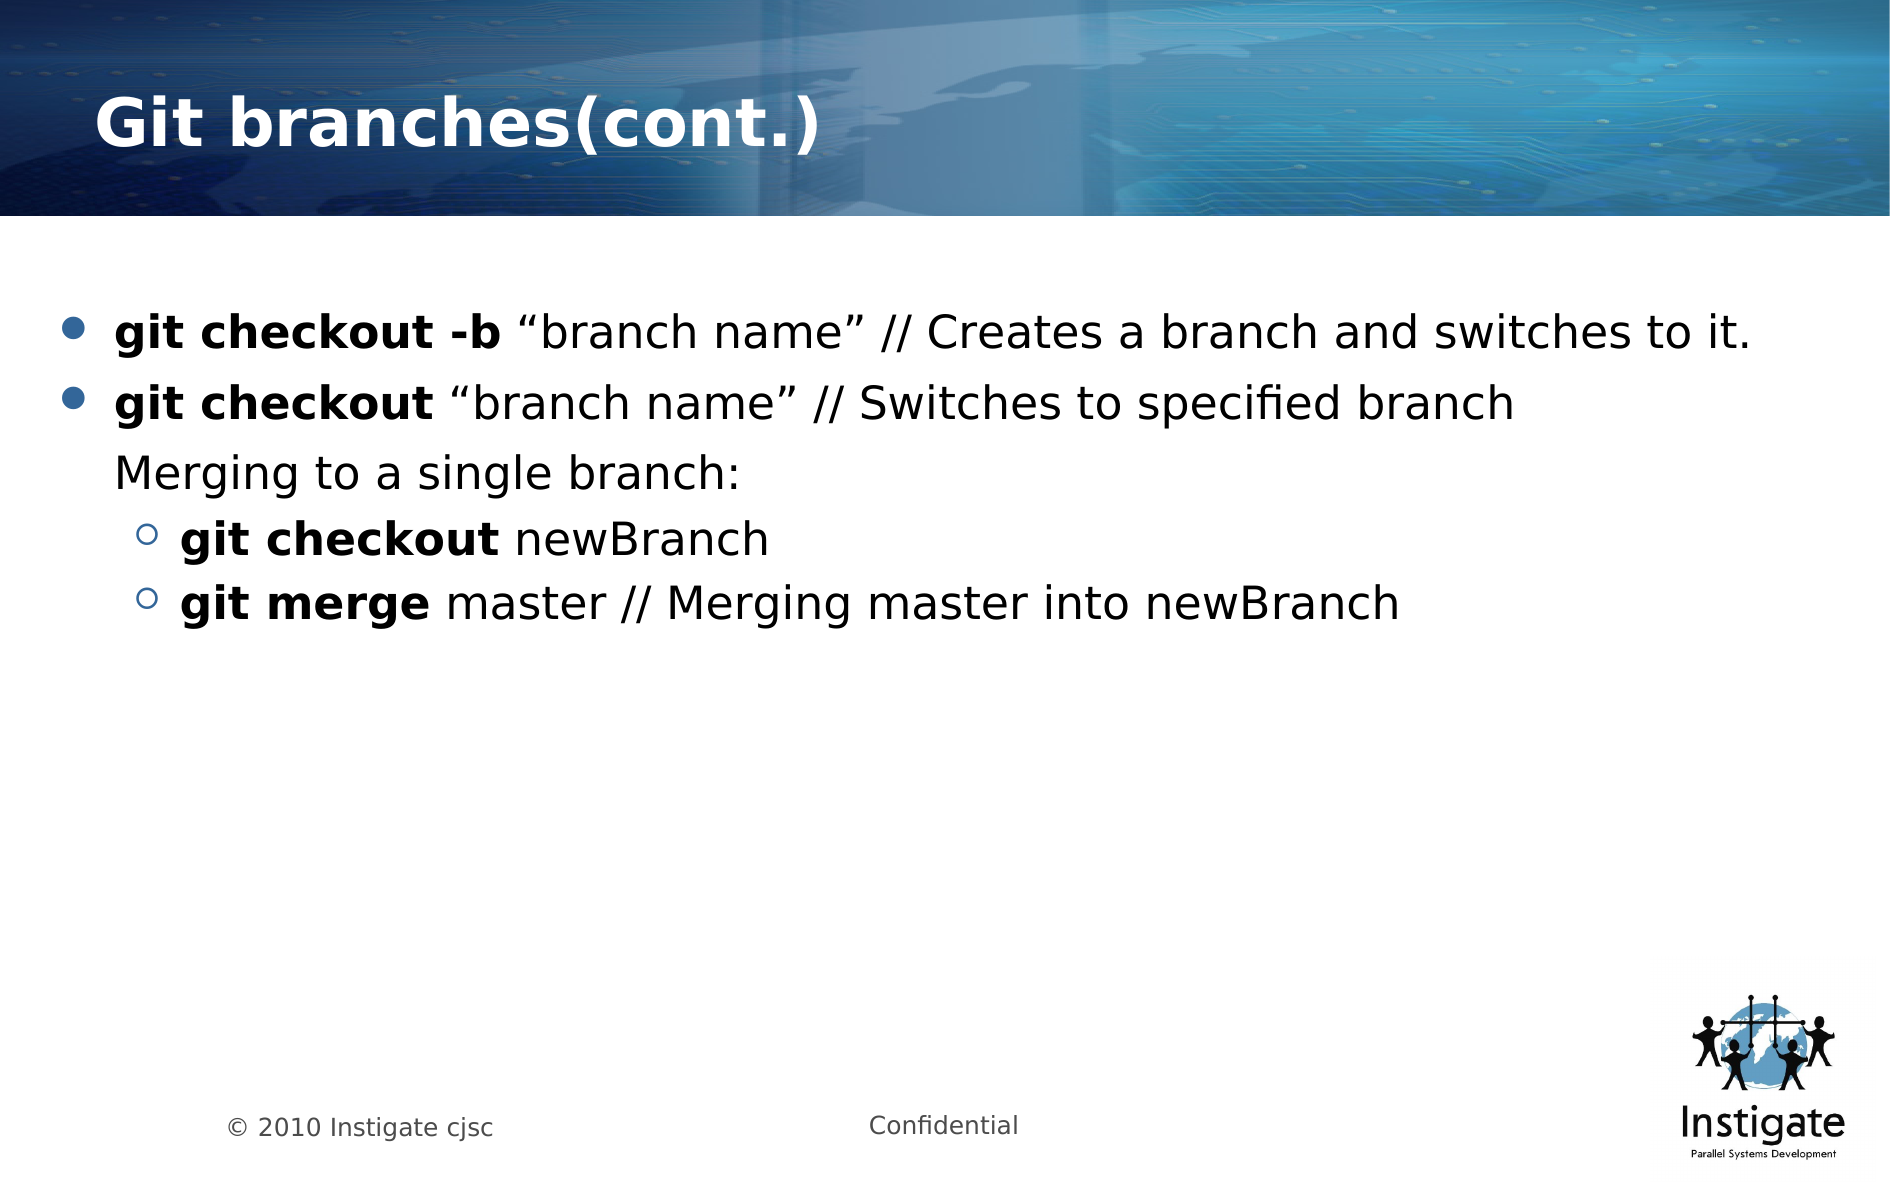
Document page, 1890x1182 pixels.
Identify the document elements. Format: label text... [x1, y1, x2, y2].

list git checkout -b “branch name” // Creates a branch and switches to it. git checkout “branch name” // Switches to specified branch Merging to a single branch: git checkout newBranch git merge master // Merging master into newBranch [59, 236, 1831, 1001]
picture [0, 0, 1890, 216]
title Git branches(cont.) [94, 54, 1793, 210]
picture [1650, 956, 1876, 1182]
